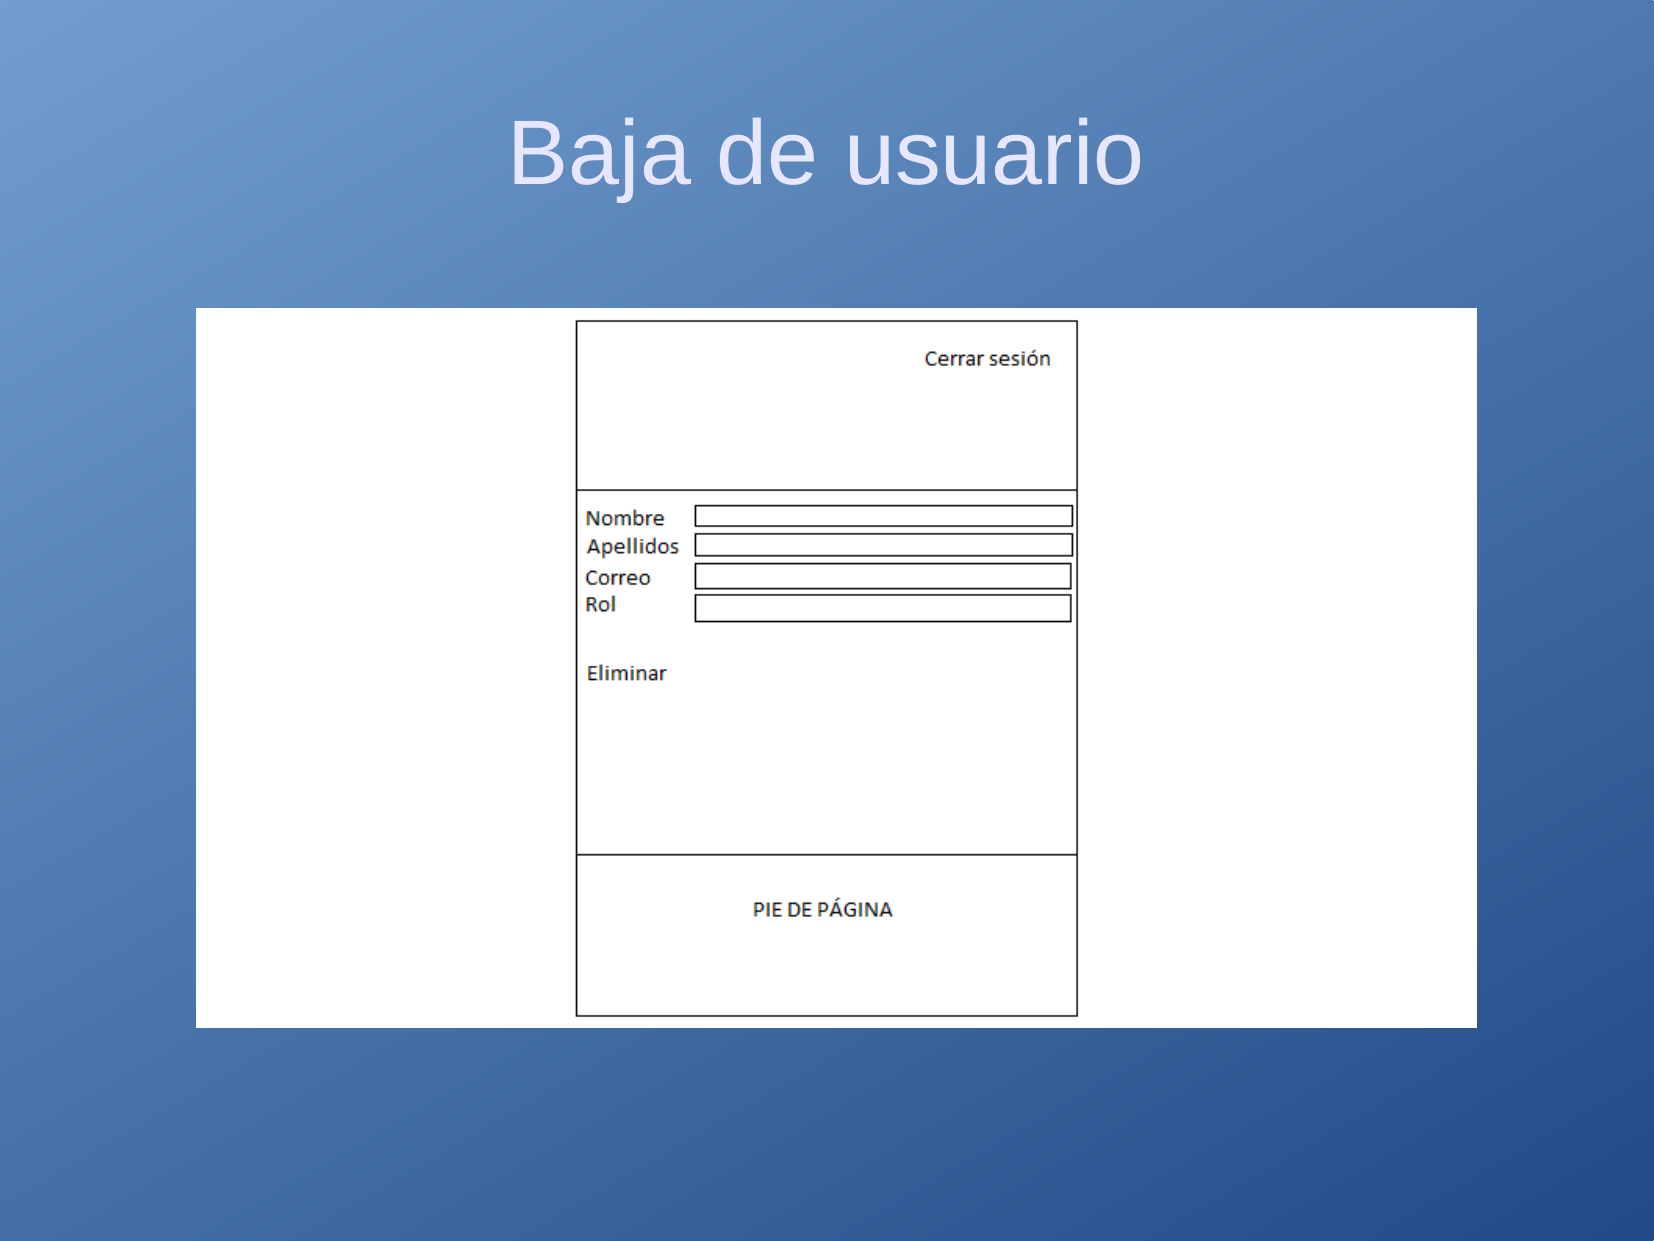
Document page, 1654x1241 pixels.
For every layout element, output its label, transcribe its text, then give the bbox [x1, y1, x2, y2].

title Baja de usuario [82, 49, 1571, 257]
picture [196, 308, 1477, 1028]
